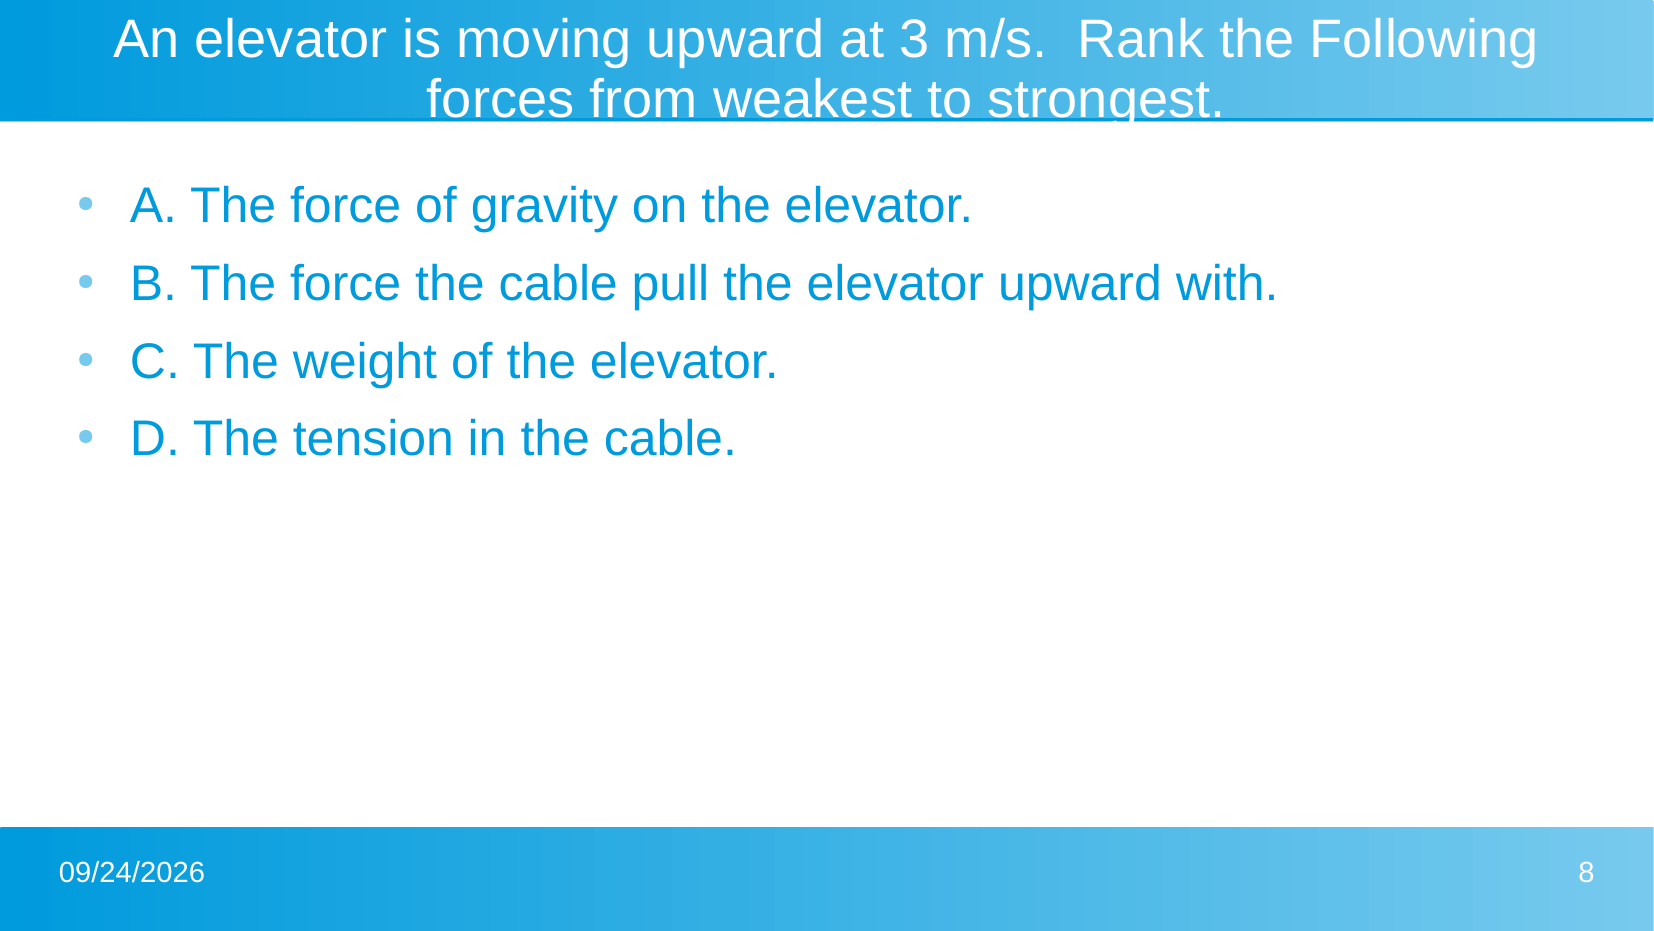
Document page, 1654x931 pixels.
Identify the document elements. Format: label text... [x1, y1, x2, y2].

list A. The force of gravity on the elevator. B. The force the cable pull the elevator upward with. C. The weight of the elevator. D. The tension in the cable. [59, 177, 1595, 768]
title An elevator is moving upward at 3 m/s. Rank the Following forces from weakest to strongest. [59, 8, 1595, 130]
